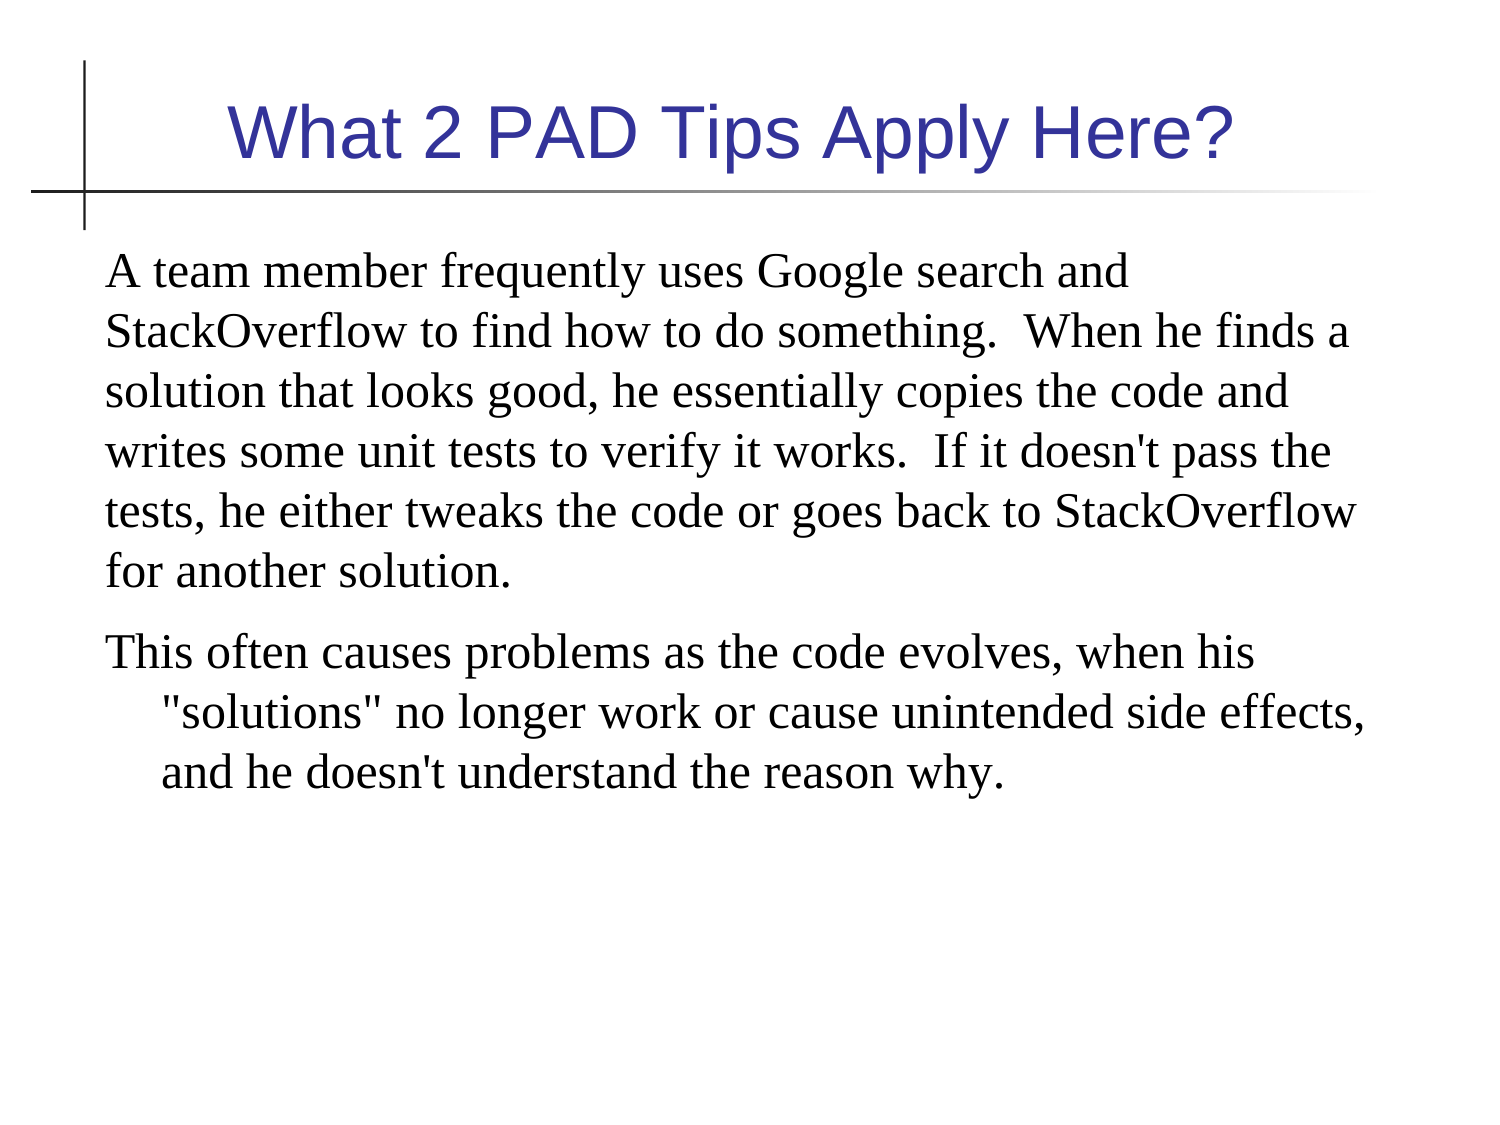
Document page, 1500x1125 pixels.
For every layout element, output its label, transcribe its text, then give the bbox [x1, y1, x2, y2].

list A team member frequently uses Google search and StackOverflow to find how to do something. When he finds a solution that looks good, he essentially copies the code and writes some unit tests to verify it works. If it doesn't pass the tests, he either tweaks the code or goes back to StackOverflow for another solution. This often causes problems as the code evolves, when his "solutions" no longer work or cause unintended side effects, and he doesn't understand the reason why. [90, 229, 1408, 1066]
title What 2 PAD Tips Apply Here? [83, 42, 1381, 182]
